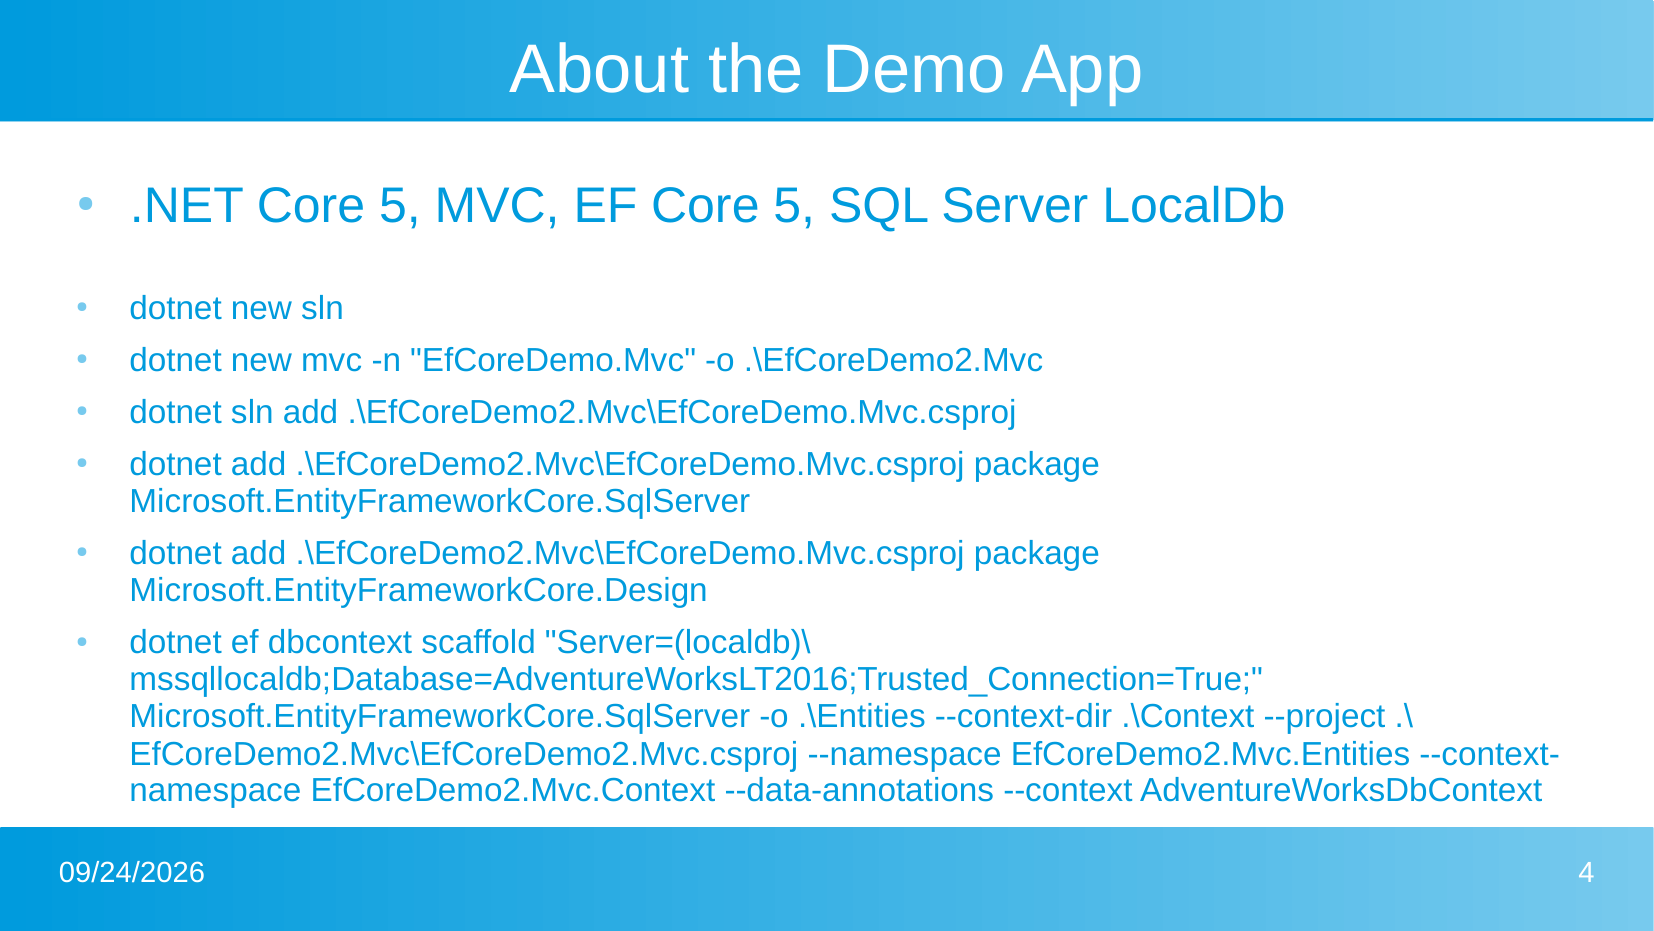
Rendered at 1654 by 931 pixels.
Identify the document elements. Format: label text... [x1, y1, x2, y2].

list .NET Core 5, MVC, EF Core 5, SQL Server LocalDb [59, 177, 1595, 263]
title About the Demo App [59, 29, 1595, 108]
list dotnet new sln dotnet new mvc -n "EfCoreDemo.Mvc" -o .\EfCoreDemo2.Mvc dotnet sln add .\EfCoreDemo2.Mvc\EfCoreDemo.Mvc.csproj dotnet add .\EfCoreDemo2.Mvc\EfCoreDemo.Mvc.csproj package Microsoft.EntityFrameworkCore.SqlServer dotnet add .\EfCoreDemo2.Mvc\EfCoreDemo.Mvc.csproj package Microsoft.EntityFrameworkCore.Design dotnet ef dbcontext scaffold "Server=(localdb)\mssqllocaldb;Database=AdventureWorksLT2016;Trusted_Connection=True;" Microsoft.EntityFrameworkCore.SqlServer -o .\Entities --context-dir .\Context --project .\EfCoreDemo2.Mvc\EfCoreDemo2.Mvc.csproj --namespace EfCoreDemo2.Mvc.Entities --context-namespace EfCoreDemo2.Mvc.Context --data-annotations --context AdventureWorksDbContext [58, 289, 1594, 788]
